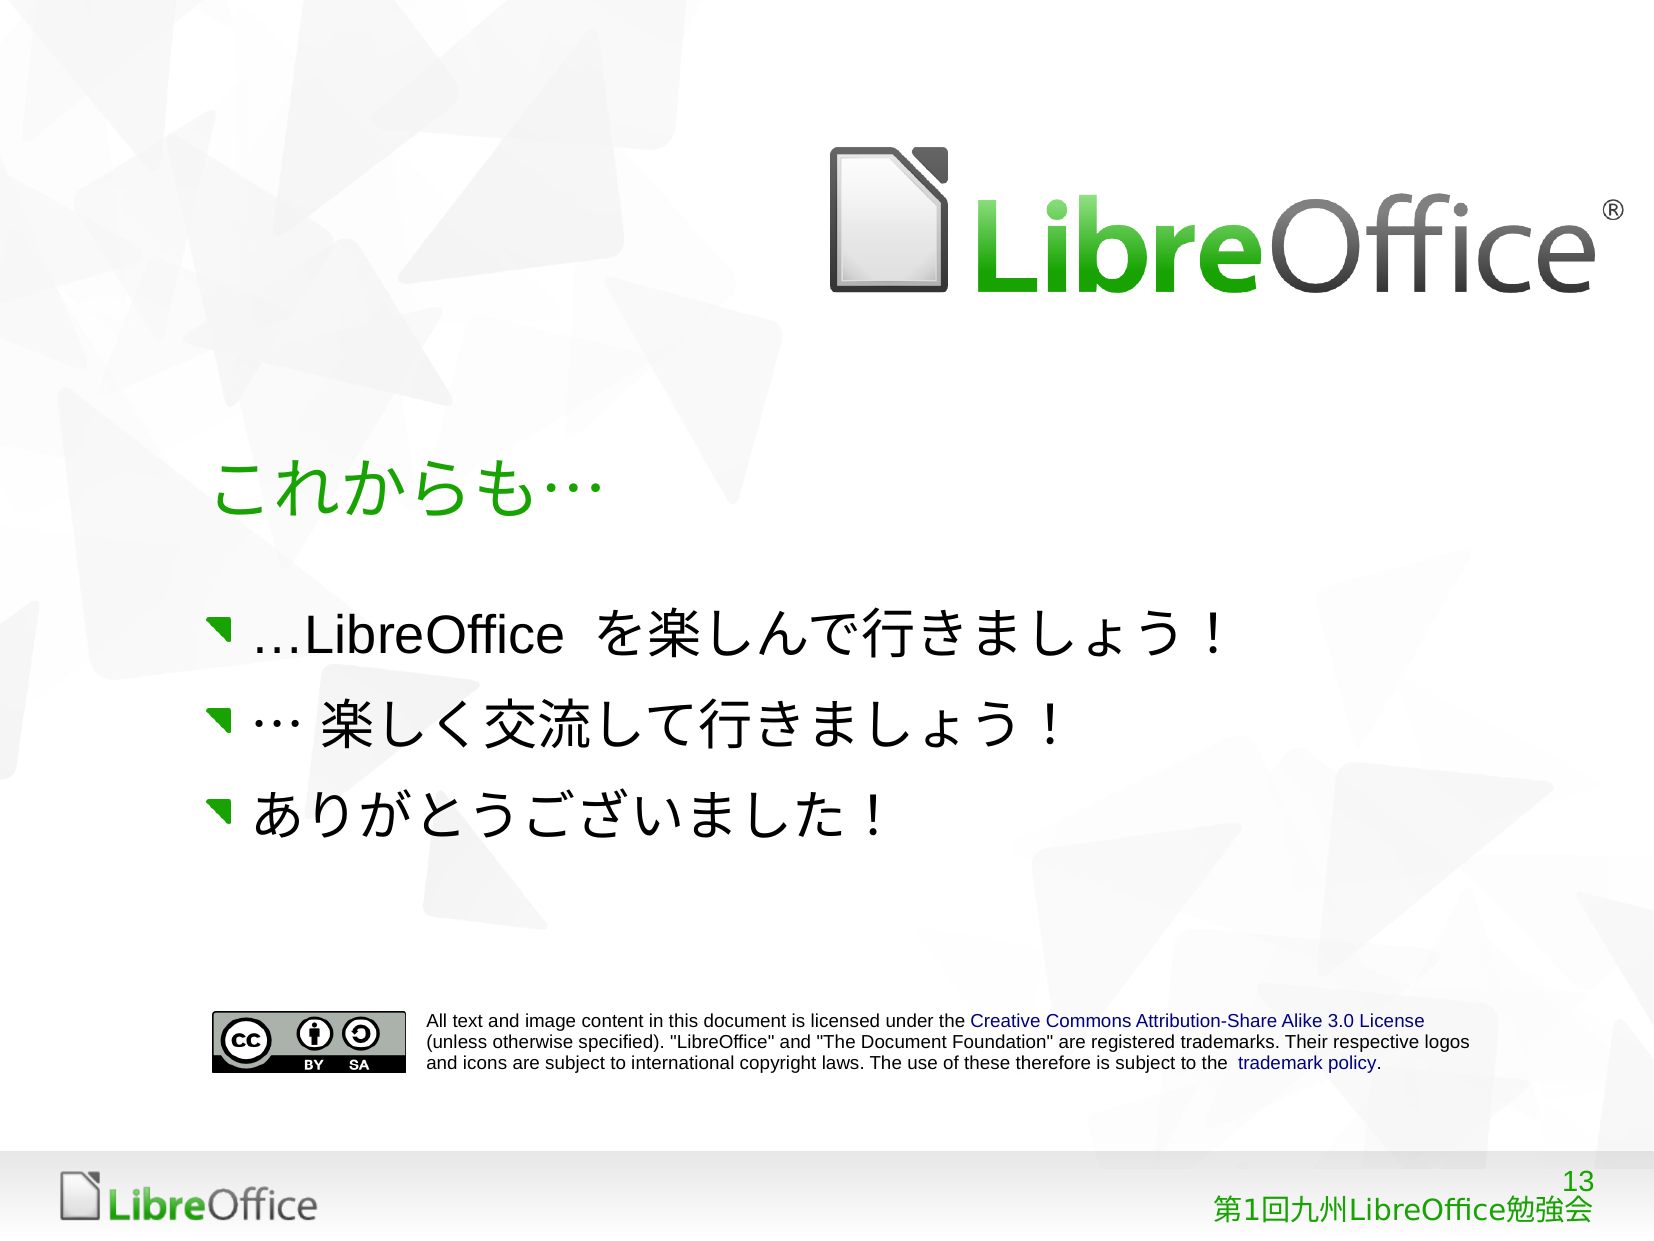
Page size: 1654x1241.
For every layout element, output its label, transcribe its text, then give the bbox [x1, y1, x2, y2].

list …LibreOffice を楽しんで行きましょう！ …楽しく交流して行きましょう！ ありがとうございました！ [206, 590, 1477, 945]
title これからも… [206, 395, 1477, 573]
picture [0, 0, 1654, 930]
picture [212, 1011, 406, 1073]
picture [915, 548, 1654, 1169]
picture [41, 1152, 337, 1240]
